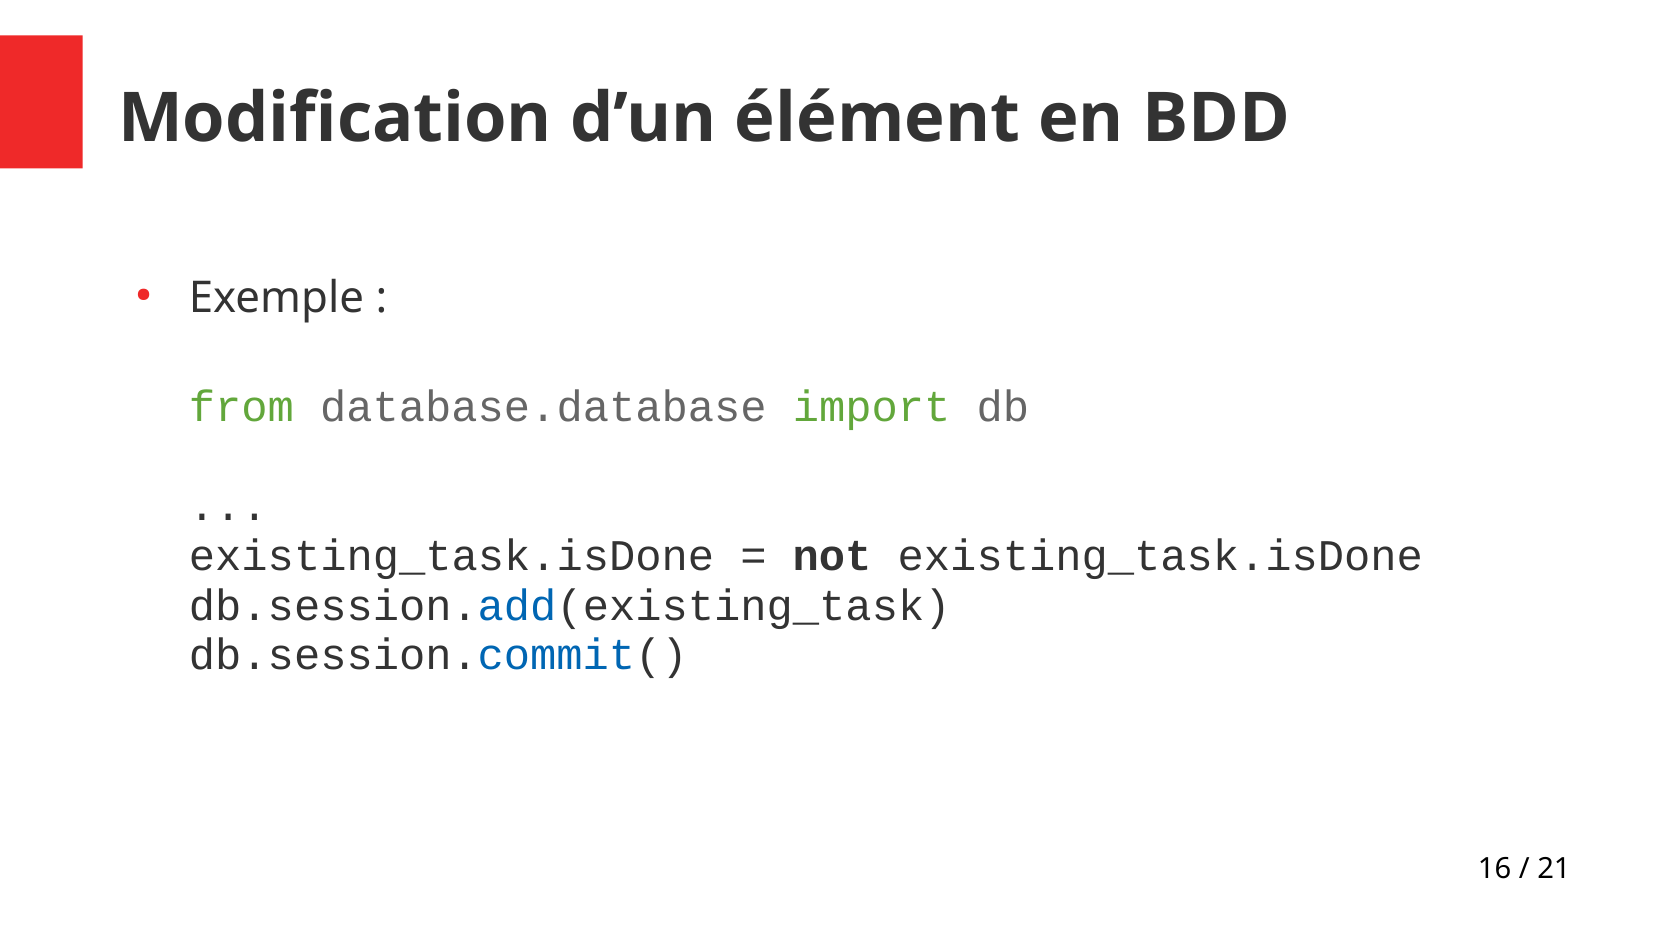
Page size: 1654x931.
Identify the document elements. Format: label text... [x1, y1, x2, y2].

list Exemple : from database.database import db ... existing_task.isDone = not existing_task.isDone db.session.add(existing_task) db.session.commit() [118, 265, 1536, 806]
title Modification d’un élément en BDD [118, 37, 1571, 193]
